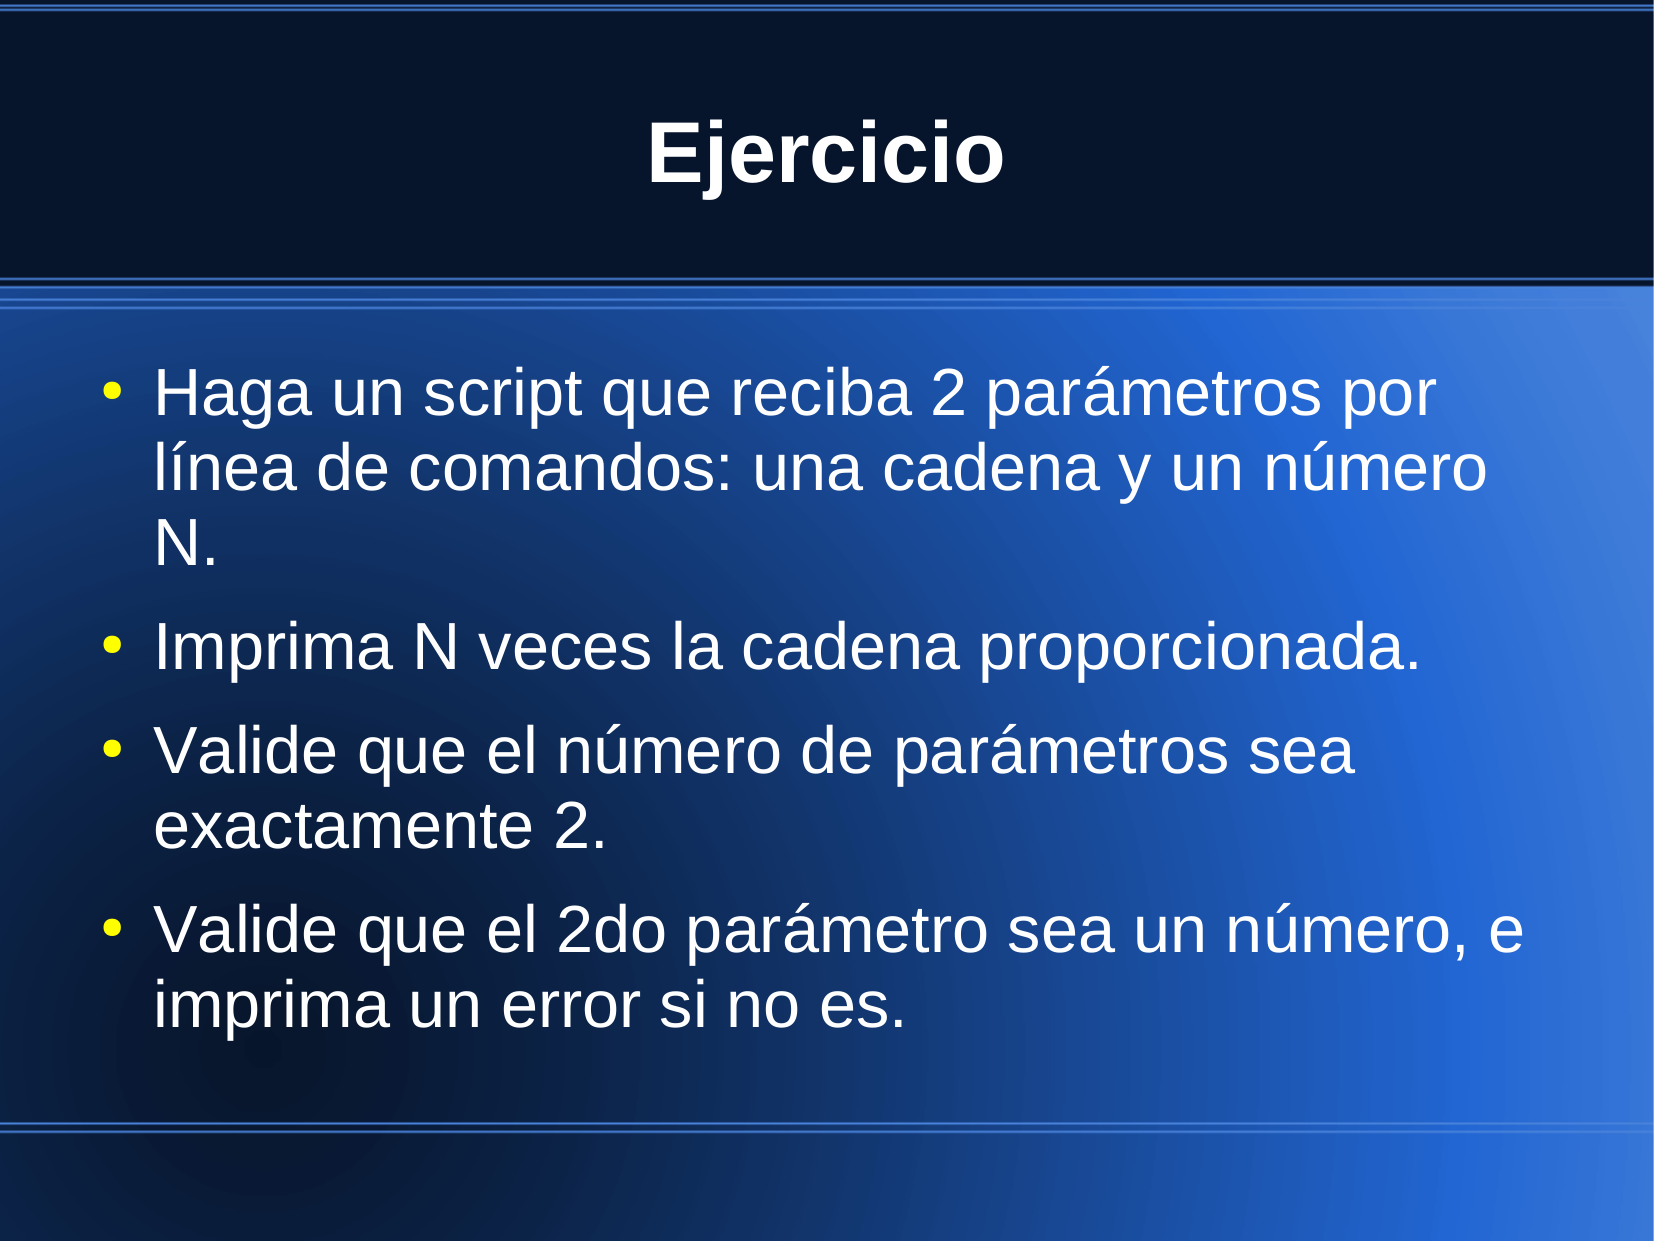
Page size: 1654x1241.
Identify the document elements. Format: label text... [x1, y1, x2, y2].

picture [0, 0, 1654, 1241]
list Haga un script que reciba 2 parámetros por línea de comandos: una cadena y un número N. Imprima N veces la cadena proporcionada. Valide que el número de parámetros sea exactamente 2. Valide que el 2do parámetro sea un número, e imprima un error si no es. [82, 355, 1571, 1147]
title Ejercicio [82, 49, 1571, 257]
